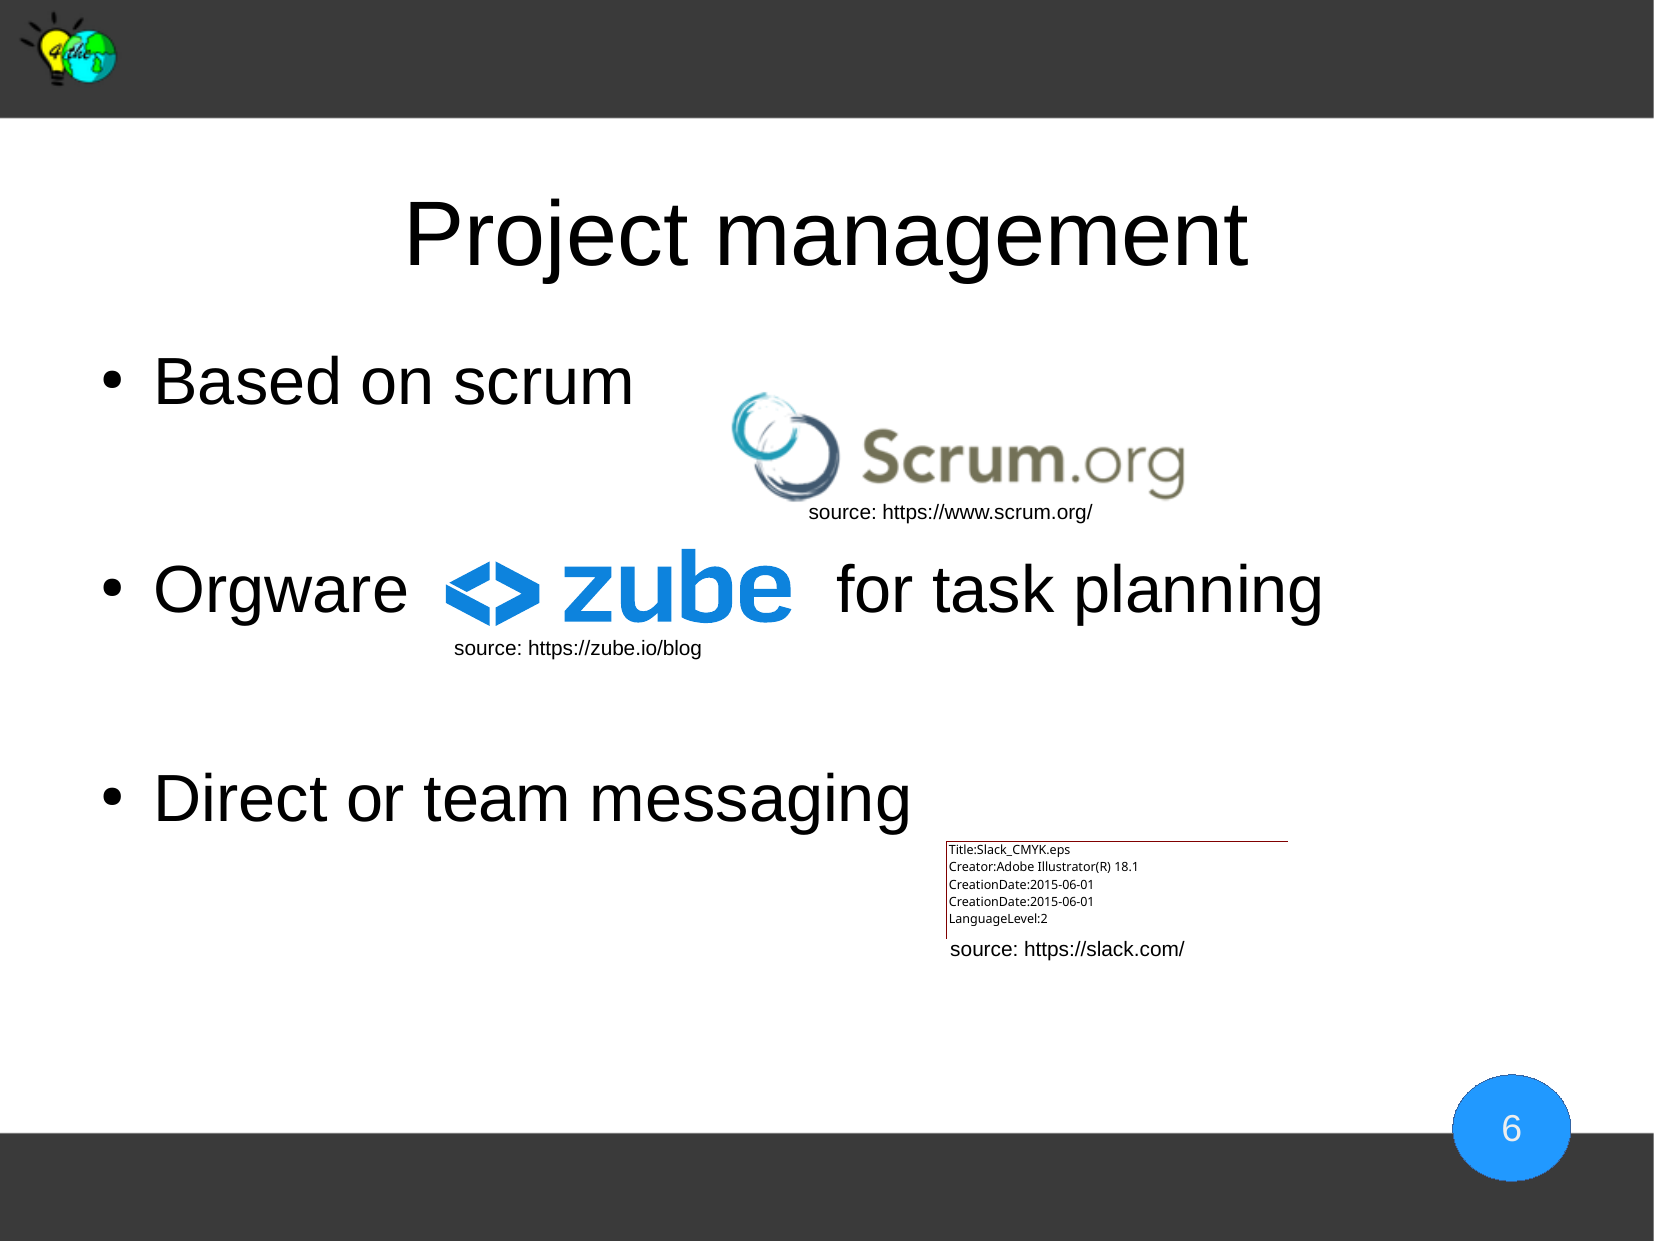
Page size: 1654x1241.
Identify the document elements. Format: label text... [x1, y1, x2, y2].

text_box source: https://zube.io/blog [439, 629, 865, 668]
text_box source: https://www.scrum.org/ [793, 493, 1219, 532]
text_box source: https://slack.com/ [935, 930, 1361, 969]
title Project management [82, 129, 1571, 337]
list Based on scrum Orgware for task planning Direct or team messaging [82, 343, 1571, 1099]
picture [0, 0, 1654, 1241]
